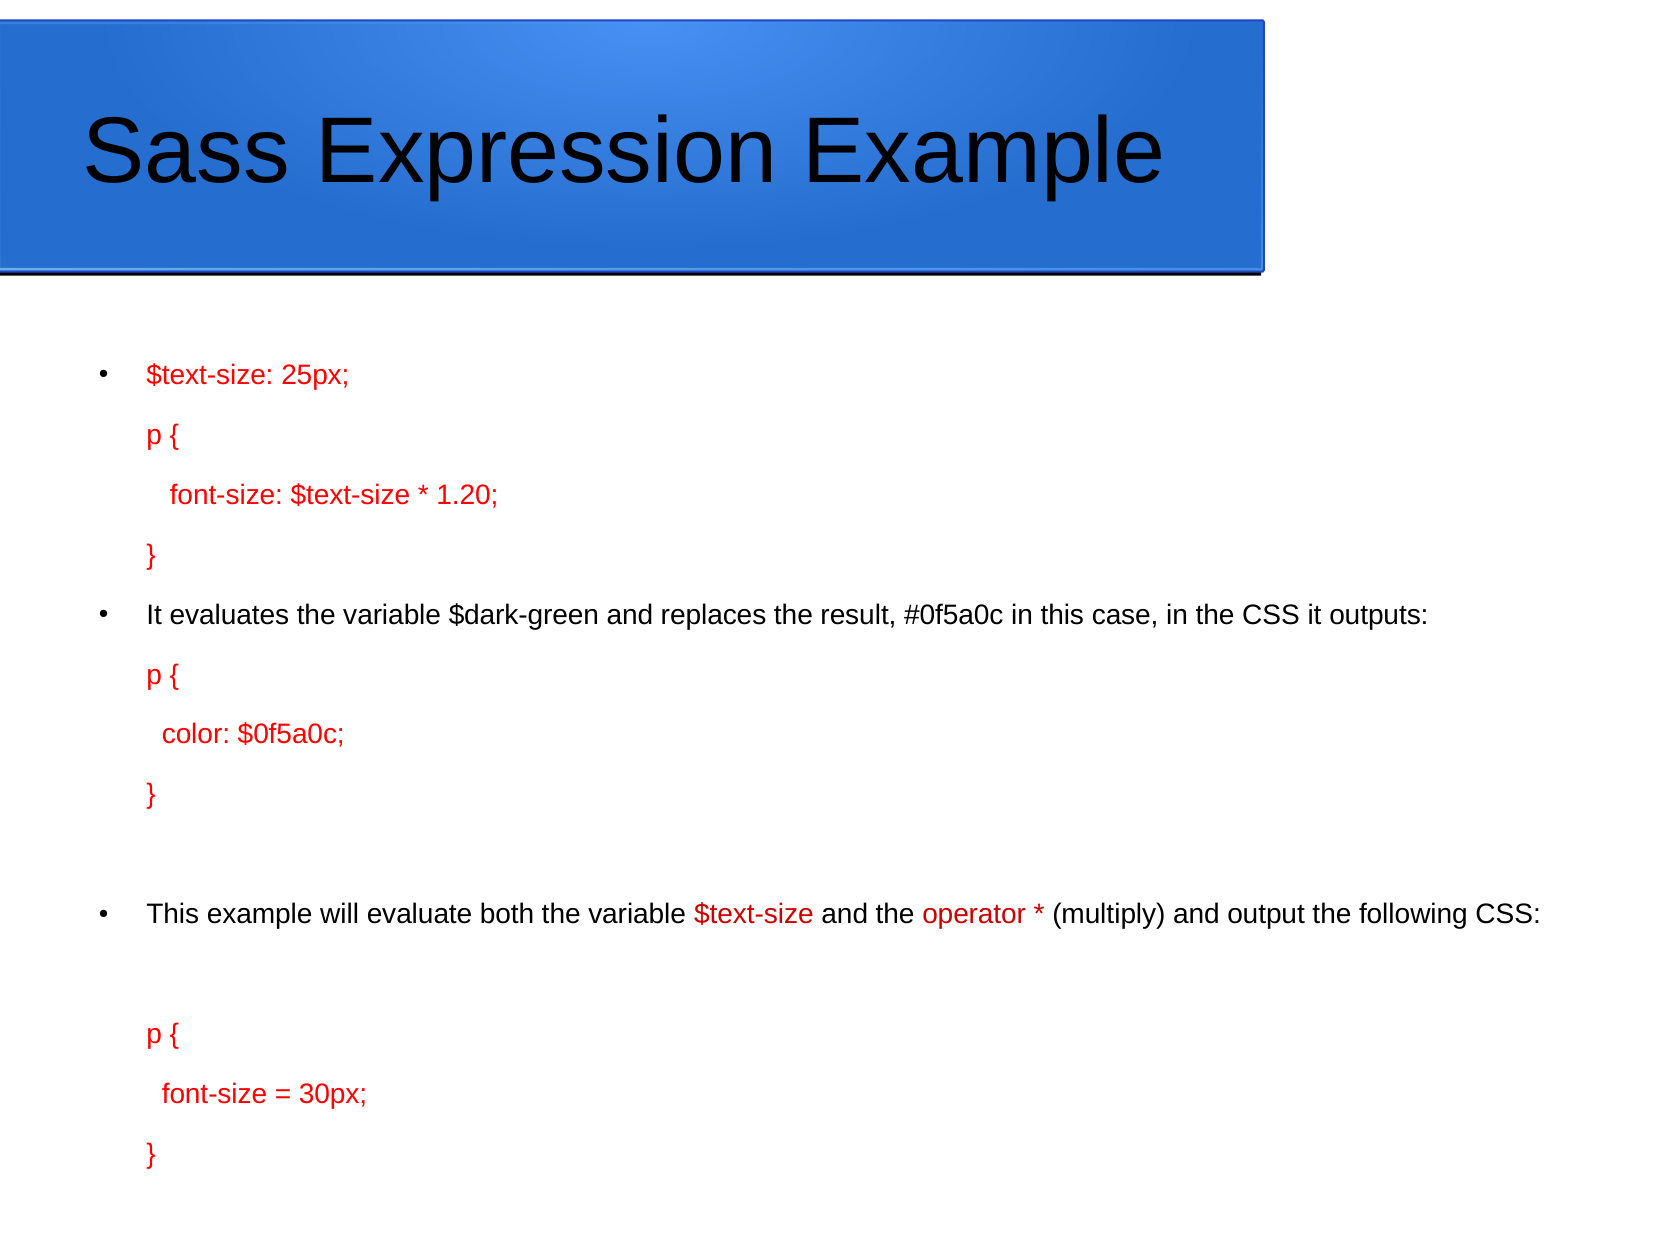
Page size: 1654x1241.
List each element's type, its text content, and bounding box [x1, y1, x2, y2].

title Sass Expression Example [82, 47, 1235, 252]
list $text-size: 25px; p { font-size: $text-size * 1.20; } It evaluates the variable $dark-green and replaces the result, #0f5a0c in this case, in the CSS it outputs: p { color: $0f5a0c; } This example will evaluate both the variable $text-size and the operator * (multiply) and output the following CSS: p { font-size = 30px; } [82, 299, 1571, 1171]
